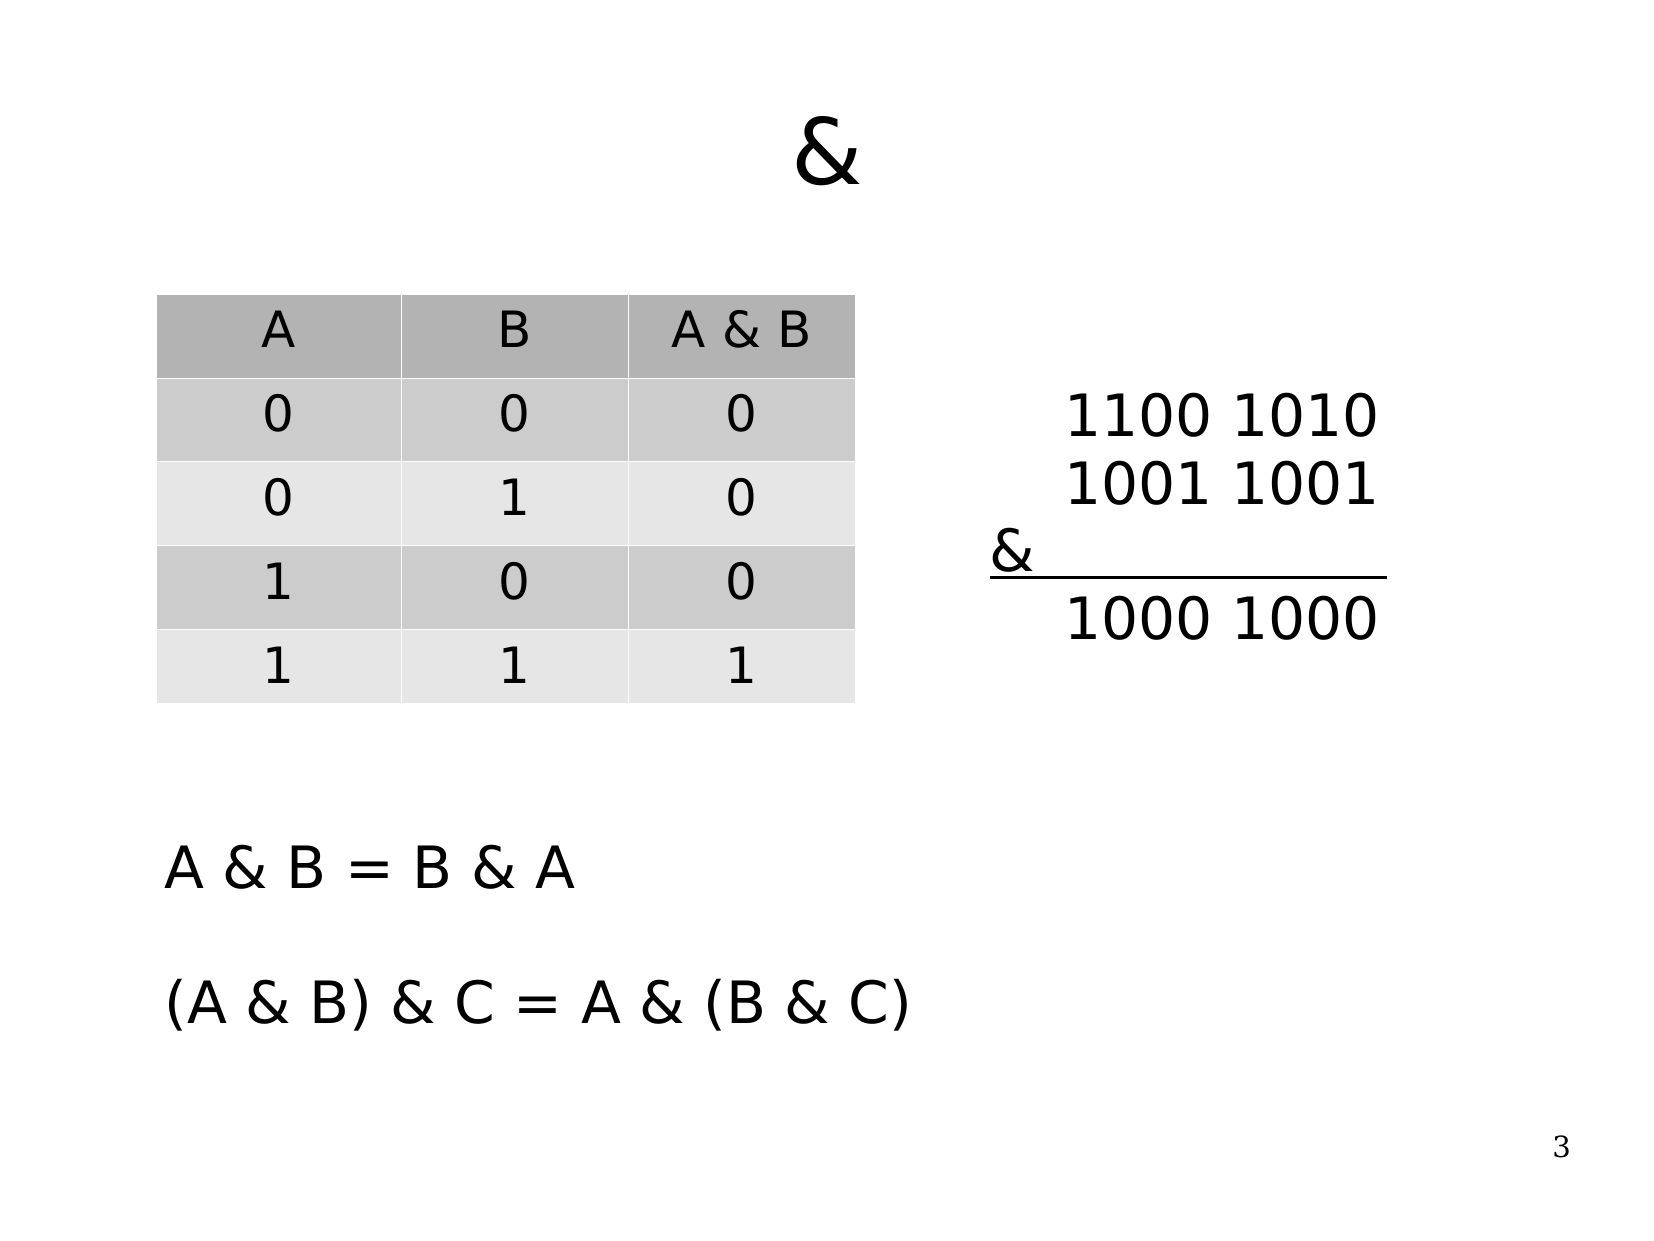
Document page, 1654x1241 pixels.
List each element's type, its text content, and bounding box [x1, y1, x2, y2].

table_cell 1 [629, 630, 855, 703]
table_header B [402, 295, 628, 378]
table_cell 1 [402, 630, 628, 703]
table_cell 0 [402, 546, 628, 629]
title & [82, 49, 1571, 257]
table_cell 0 [402, 379, 628, 461]
table_cell 0 [629, 462, 855, 545]
text_box A & B = B & A (A & B) & C = A & (B & C) [150, 826, 1006, 1066]
table_header A & B [629, 295, 855, 378]
table_cell 1 [157, 546, 401, 629]
table_cell 1 [402, 462, 628, 545]
table_cell 0 [629, 379, 855, 461]
table_cell 0 [157, 379, 401, 461]
text_box 1100 1010 1001 1001 & 1000 1000 [975, 375, 1402, 661]
table_header A [157, 295, 401, 378]
table_cell 0 [157, 462, 401, 545]
table_cell 1 [157, 630, 401, 703]
table_cell 0 [629, 546, 855, 629]
